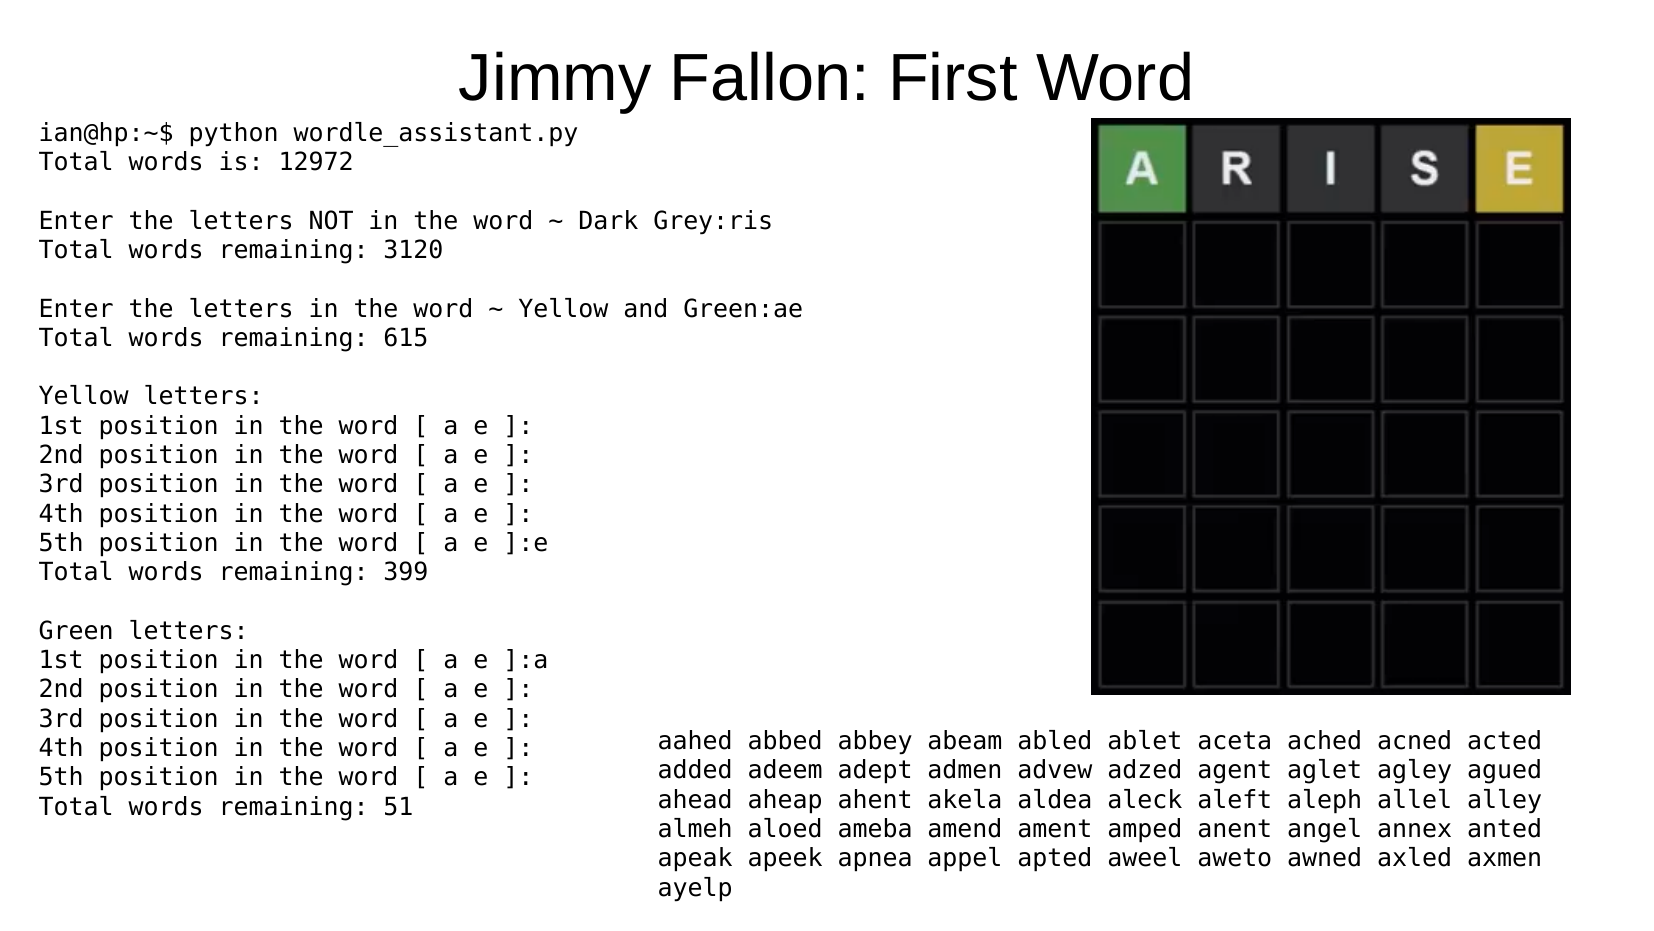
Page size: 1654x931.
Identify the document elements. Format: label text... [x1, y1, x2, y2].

text_box aahed abbed abbey abeam abled ablet aceta ached acned acted added adeem adept admen advew adzed agent aglet agley agued ahead aheap ahent akela aldea aleck aleft aleph allel alley almeh aloed ameba amend ament amped anent angel annex anted apeak apeek apnea appel apted aweel aweto awned axled axmen ayelp [642, 719, 1573, 910]
title Jimmy Fallon: First Word [82, 37, 1571, 119]
picture [1091, 118, 1571, 695]
text_box ian@hp:~$ python wordle_assistant.py Total words is: 12972 Enter the letters NOT in the word ~ Dark Grey:ris Total words remaining: 3120 Enter the letters in the word ~ Yellow and Green:ae Total words remaining: 615 Yellow letters: 1st position in the word [ a e ]: 2nd position in the word [ a e ]: 3rd position in the word [ a e ]: 4th position in the word [ a e ]: 5th position in the word [ a e ]:e Total words remaining: 399 Green letters: 1st position in the word [ a e ]:a 2nd position in the word [ a e ]: 3rd position in the word [ a e ]: 4th position in the word [ a e ]: 5th position in the word [ a e ]: Total words remaining: 51 [23, 110, 1043, 931]
